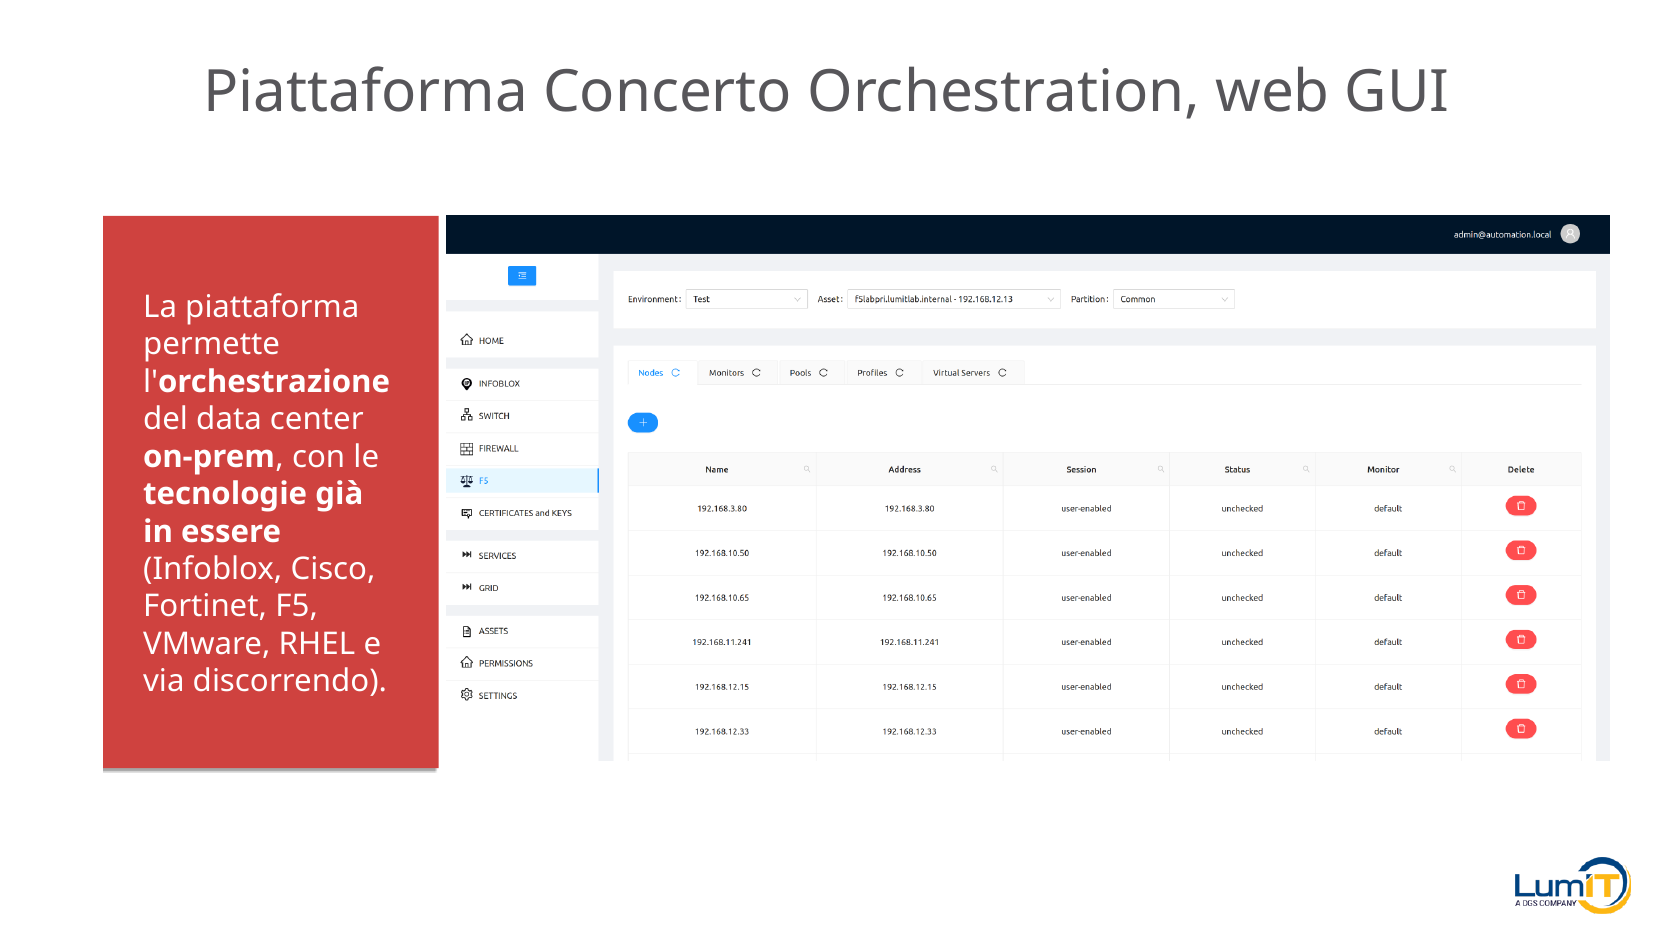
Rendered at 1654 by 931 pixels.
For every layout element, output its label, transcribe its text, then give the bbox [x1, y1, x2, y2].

text_box Piattaforma Concerto Orchestration, web GUI [123, 37, 1529, 149]
picture [1515, 857, 1631, 914]
text_box La piattaforma permette l'orchestrazione del data center on-prem, con le tecnologie già in essere (Infoblox, Cisco, Fortinet, F5, VMware, RHEL e via discorrendo). [103, 215, 439, 769]
picture [446, 215, 1610, 761]
